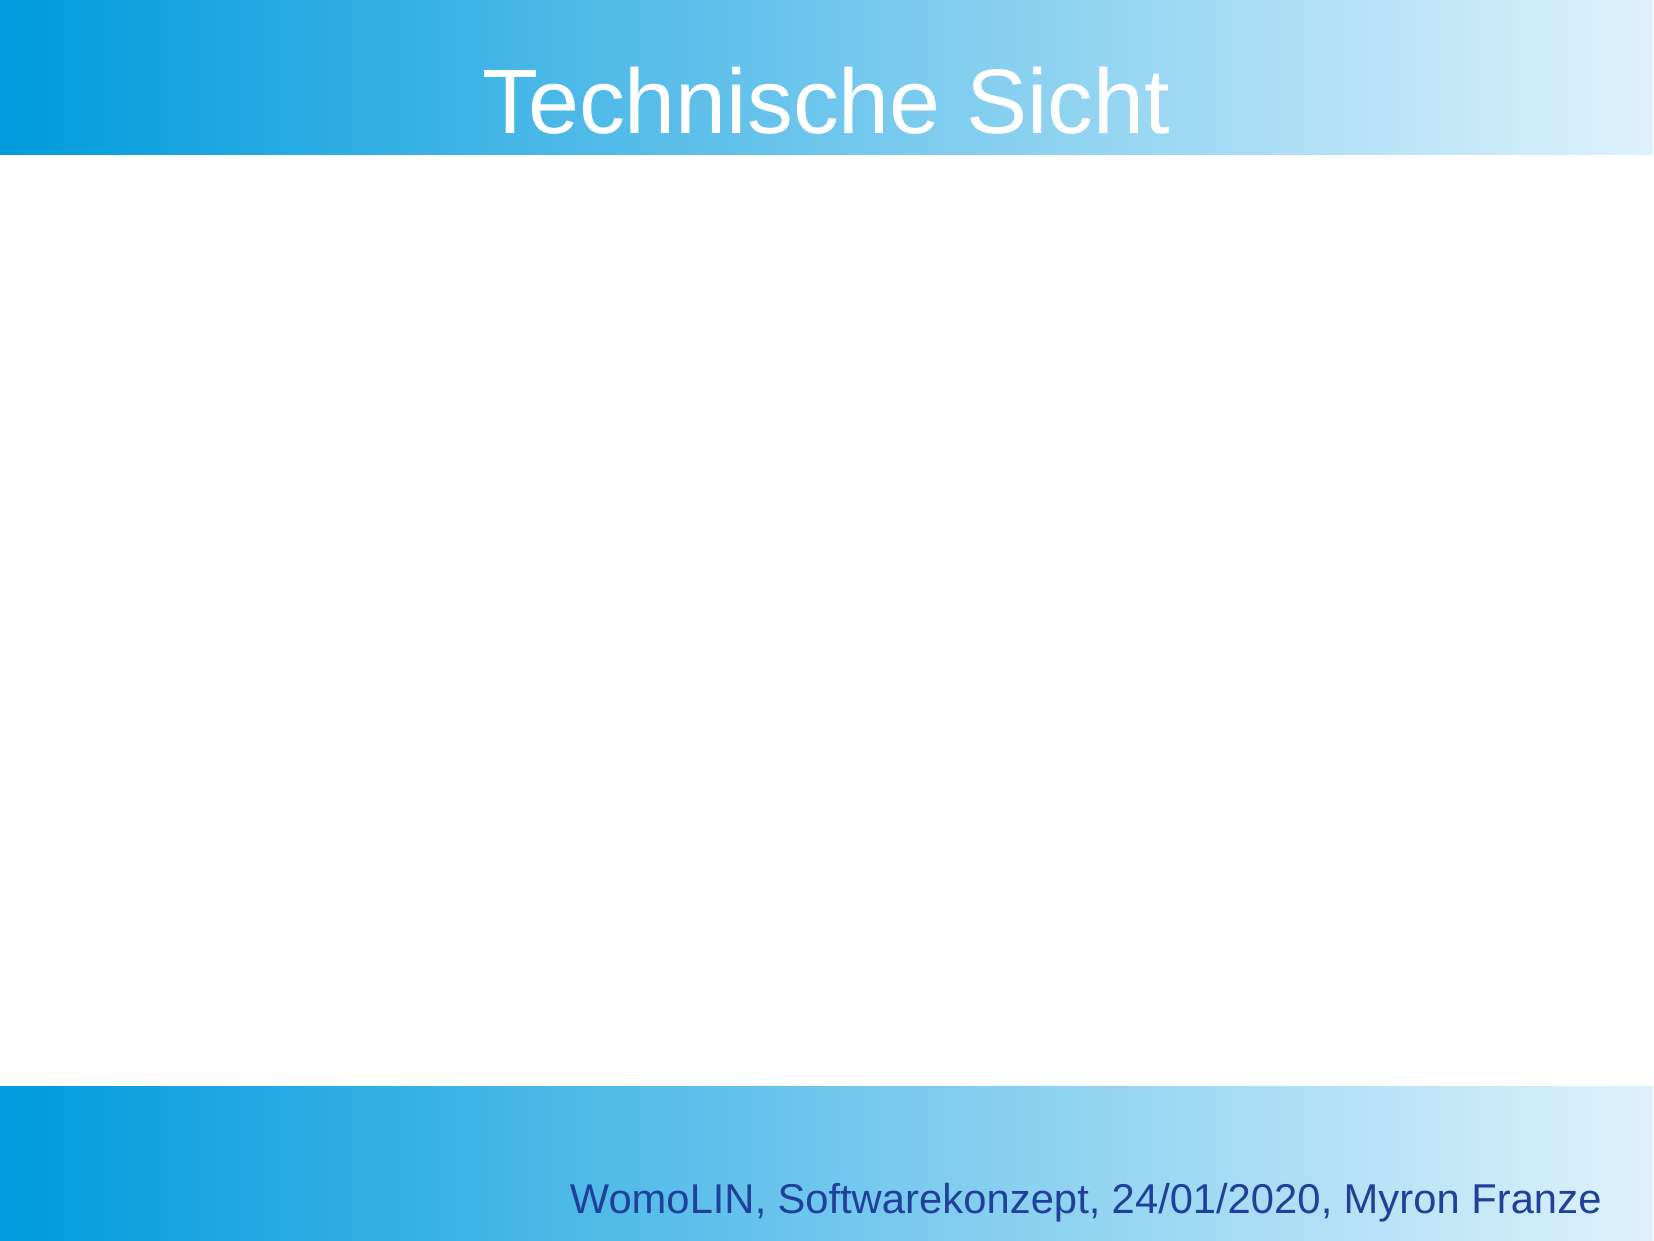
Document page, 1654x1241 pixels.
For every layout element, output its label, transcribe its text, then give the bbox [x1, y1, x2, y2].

title Technische Sicht [82, 49, 1571, 155]
text_box WomoLIN, Softwarekonzept, 24/01/2020, Myron Franze [555, 1168, 1645, 1241]
